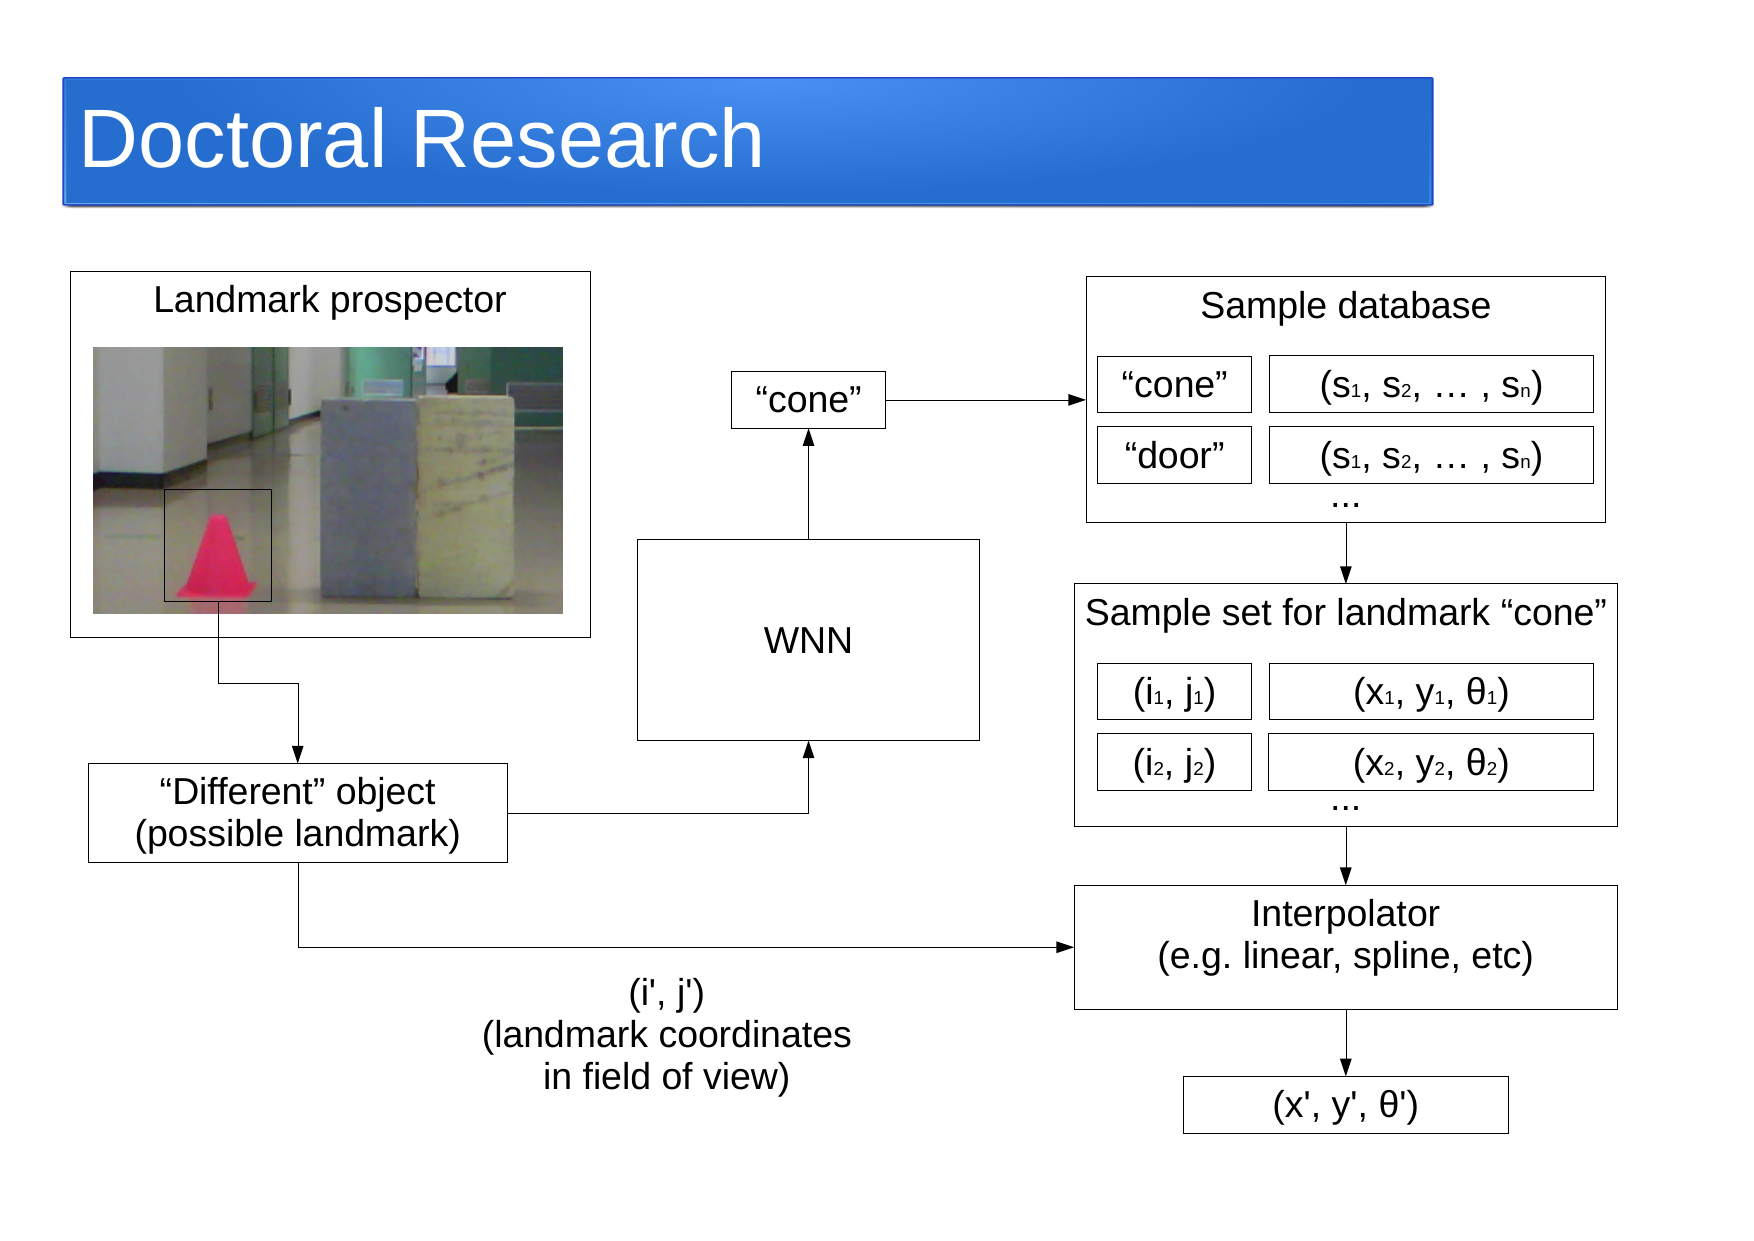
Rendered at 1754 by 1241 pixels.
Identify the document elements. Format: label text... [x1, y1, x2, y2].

text_box ... [1097, 769, 1594, 827]
text_box (x2, y2, θ2) [1268, 733, 1594, 769]
text_box (i1, j1) [1097, 663, 1252, 720]
text_box (i', j') (landmark coordinates in field of view) [424, 964, 909, 1105]
title Doctoral Research [78, 80, 1429, 198]
text_box “cone” [731, 371, 886, 429]
picture [58, 77, 1439, 209]
text_box ... [1097, 465, 1594, 523]
text_box (x1, y1, θ1) [1269, 663, 1594, 720]
text_box (s1, s2, … , sn) [1269, 426, 1594, 465]
text_box Sample set for landmark “cone” [1074, 583, 1618, 827]
text_box Landmark prospector [70, 271, 591, 638]
text_box “door” [1097, 426, 1252, 465]
text_box Sample database [1086, 276, 1606, 523]
text_box WNN [637, 539, 980, 741]
text_box Landmark prospector [165, 490, 271, 601]
text_box (x', y', θ') [1183, 1076, 1509, 1134]
text_box (s1, s2, … , sn) [1269, 355, 1594, 413]
text_box Interpolator (e.g. linear, spline, etc) [1074, 885, 1618, 1010]
text_box “Different” object (possible landmark) [88, 763, 508, 863]
text_box “cone” [1097, 356, 1252, 413]
text_box (i2, j2) [1097, 733, 1252, 769]
